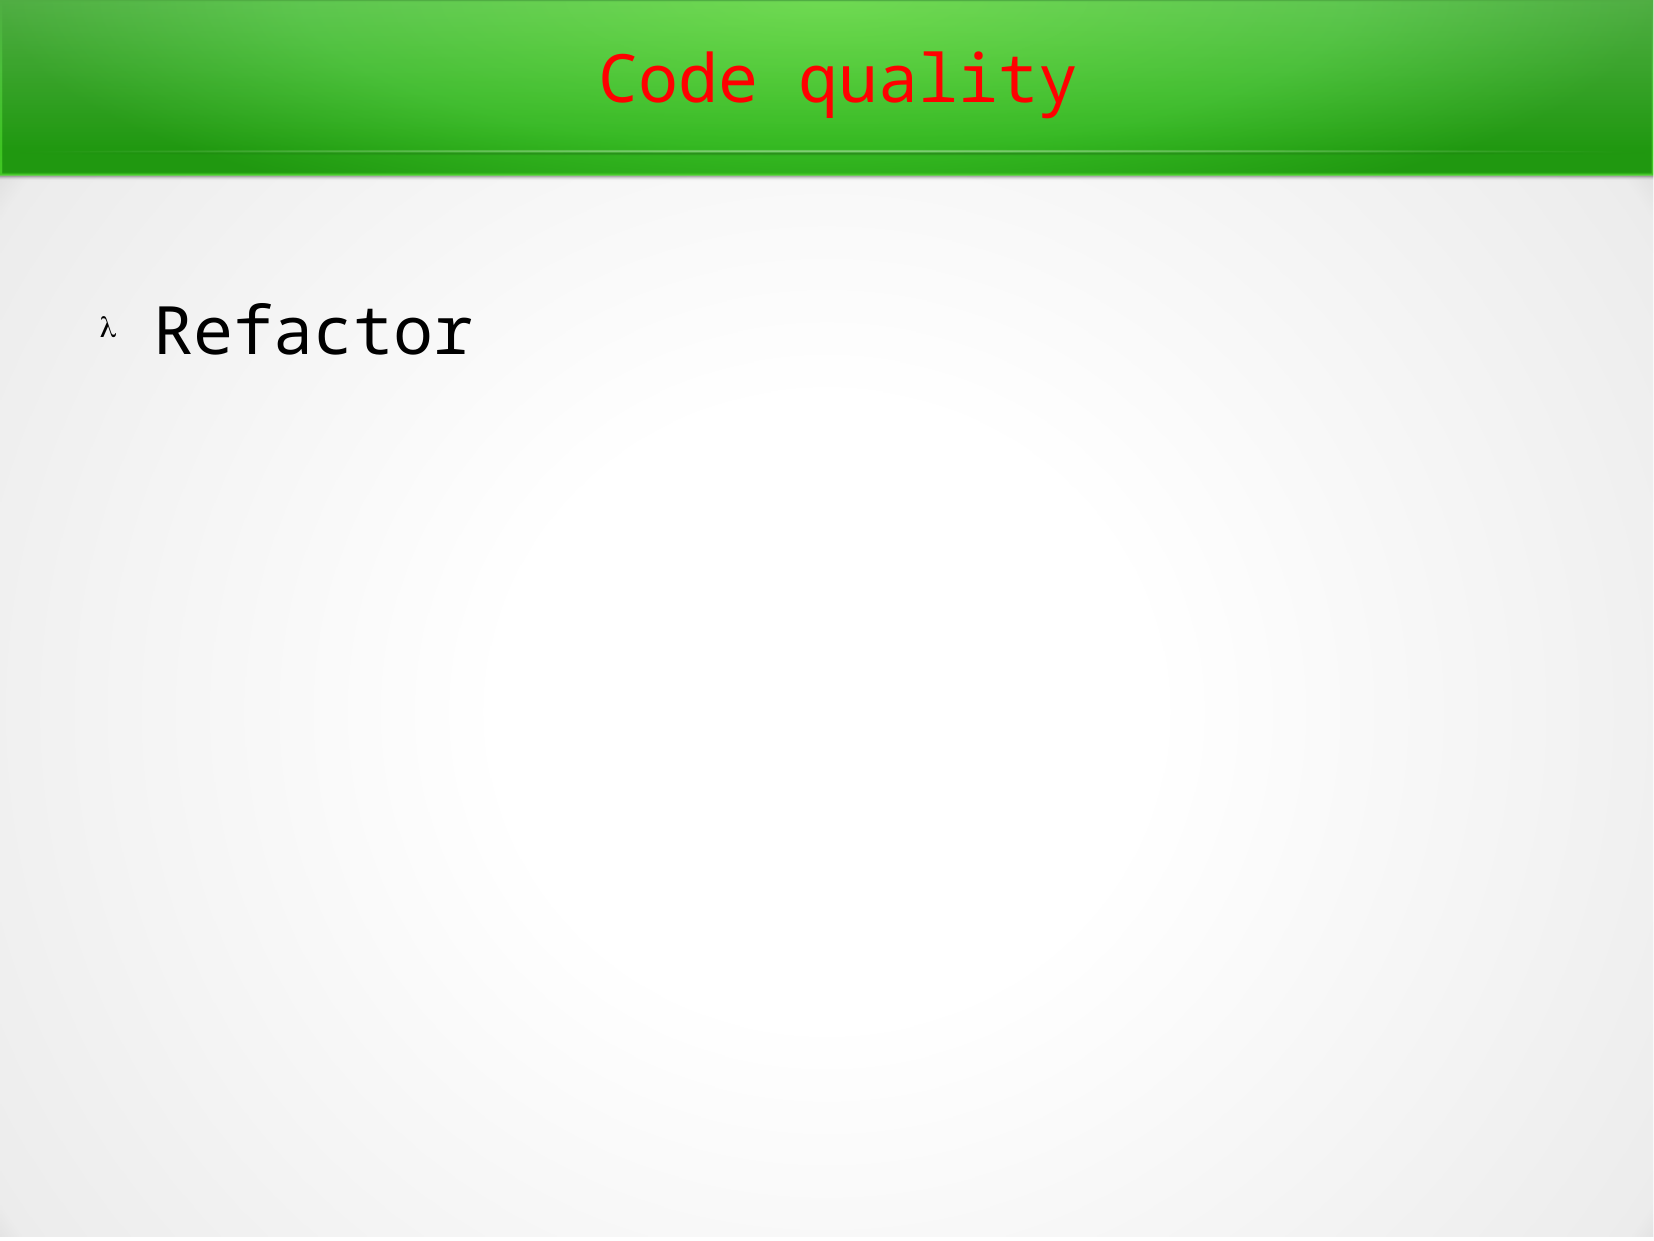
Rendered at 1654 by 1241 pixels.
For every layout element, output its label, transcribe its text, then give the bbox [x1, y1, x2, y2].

title Code quality [94, 10, 1583, 147]
list Refactor [82, 290, 1571, 1109]
picture [0, 0, 1654, 1237]
